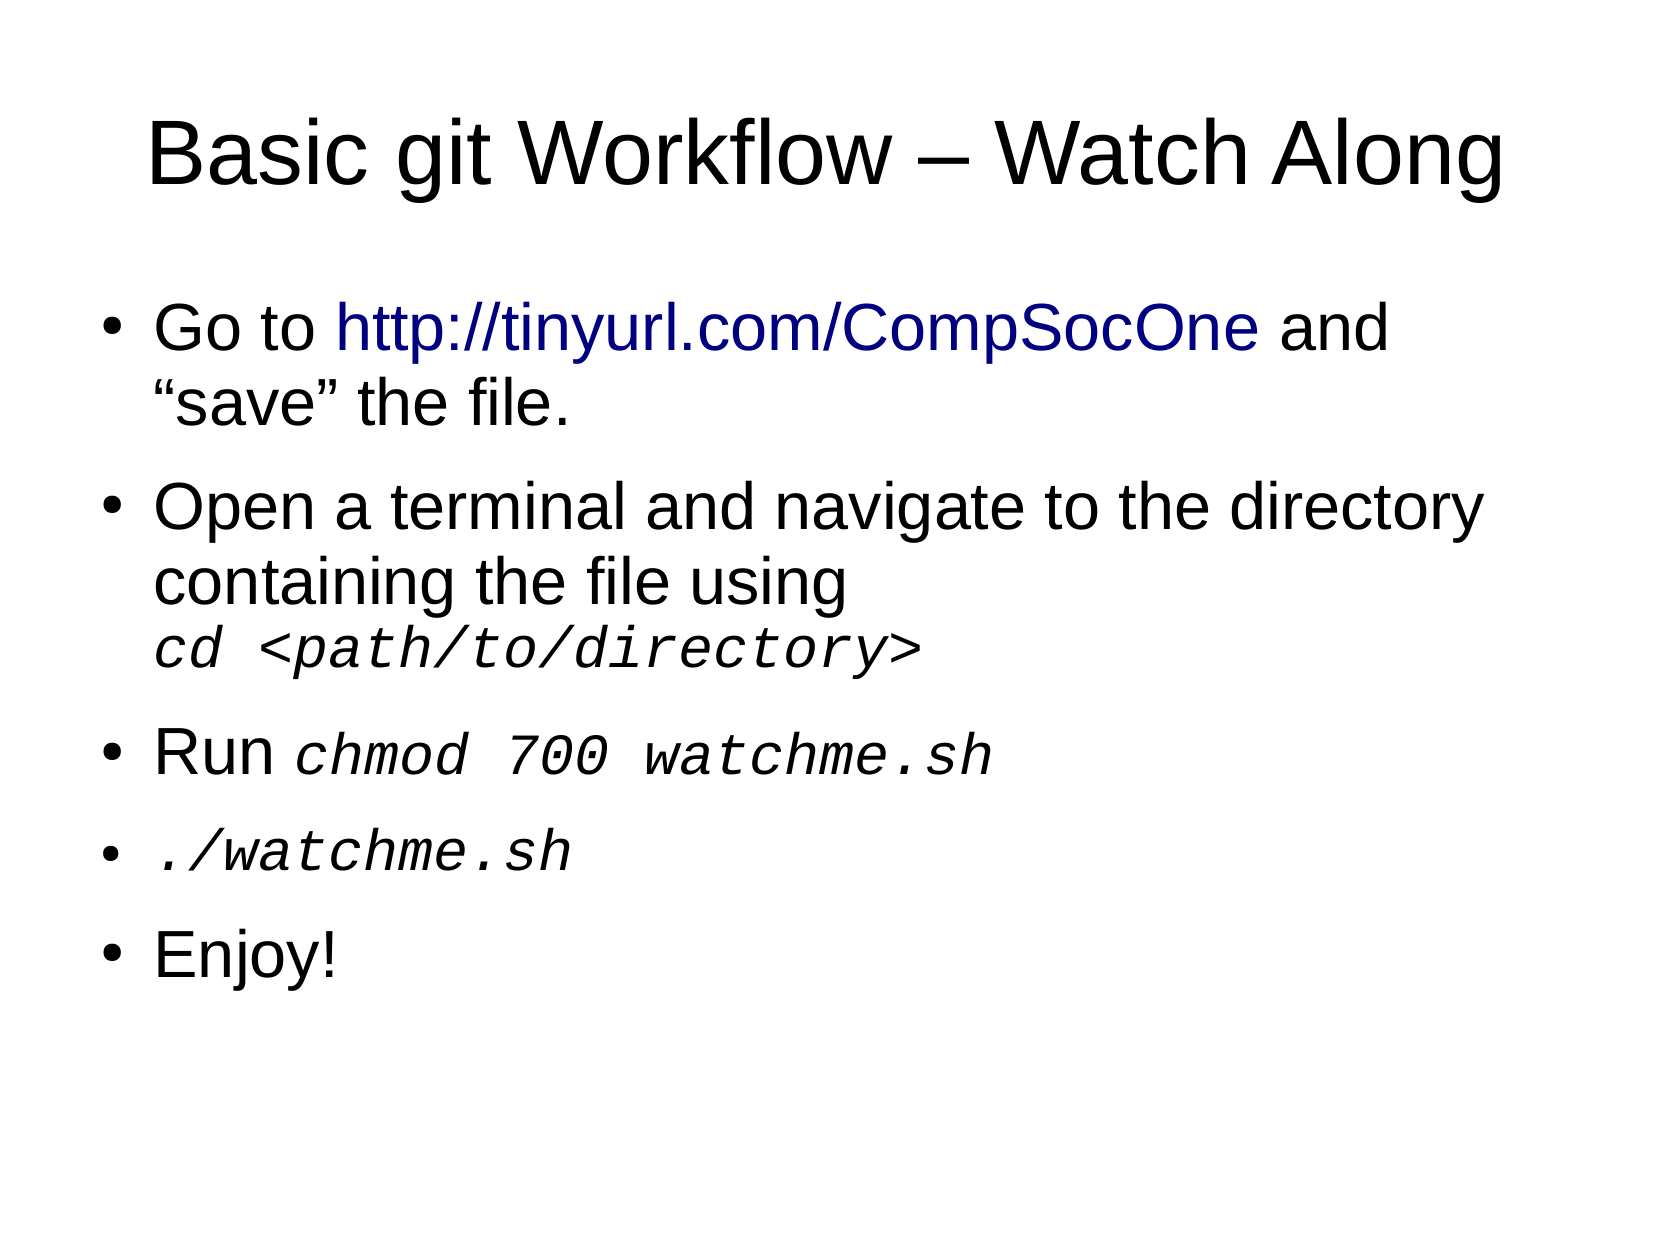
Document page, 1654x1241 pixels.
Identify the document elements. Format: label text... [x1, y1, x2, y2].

title Basic git Workflow – Watch Along [82, 49, 1571, 257]
list Go to http://tinyurl.com/CompSocOne and “save” the file. Open a terminal and navigate to the directory containing the file using cd <path/to/directory> Run chmod 700 watchme.sh ./watchme.sh Enjoy! [82, 290, 1571, 1010]
